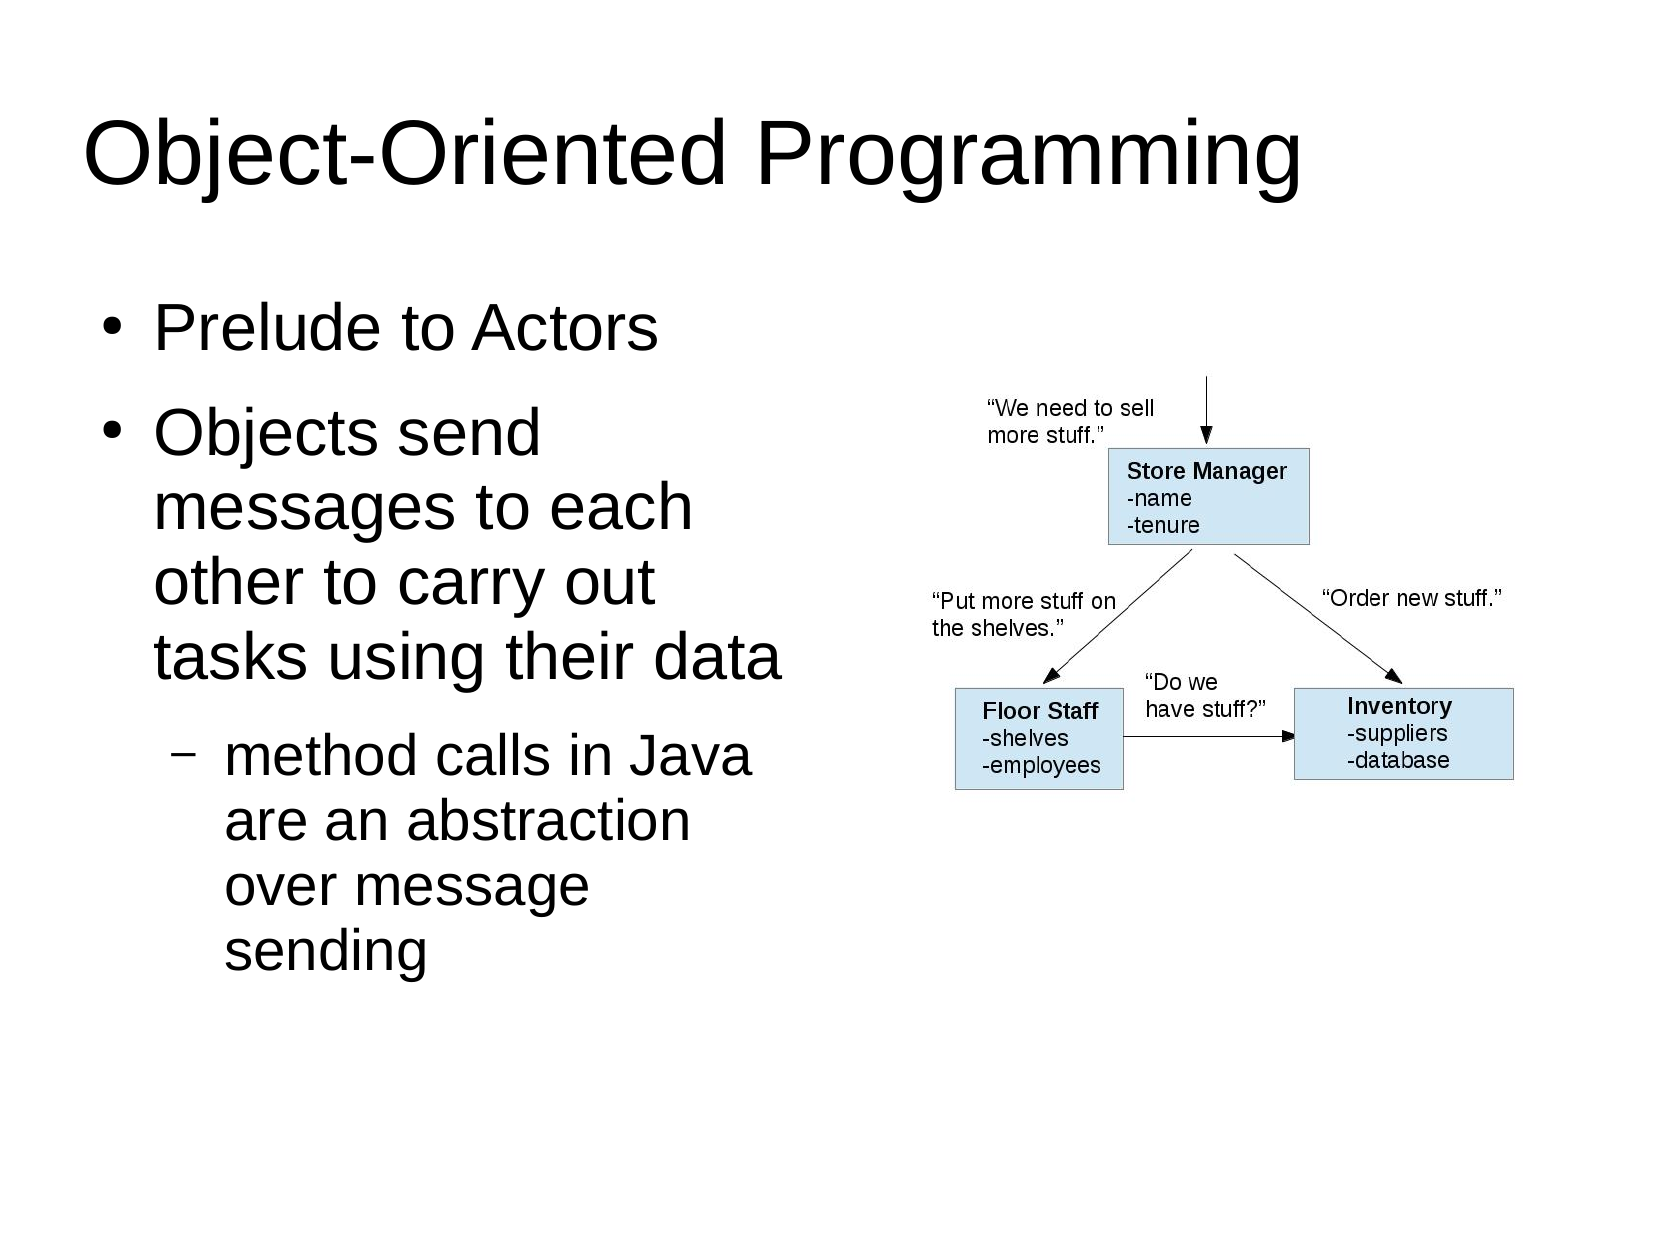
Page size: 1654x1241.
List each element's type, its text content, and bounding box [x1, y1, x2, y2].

list Prelude to Actors Objects send messages to each other to carry out tasks using their data method calls in Java are an abstraction over message sending [82, 290, 809, 1010]
picture [825, 338, 1615, 916]
title Object-Oriented Programming [82, 49, 1571, 257]
